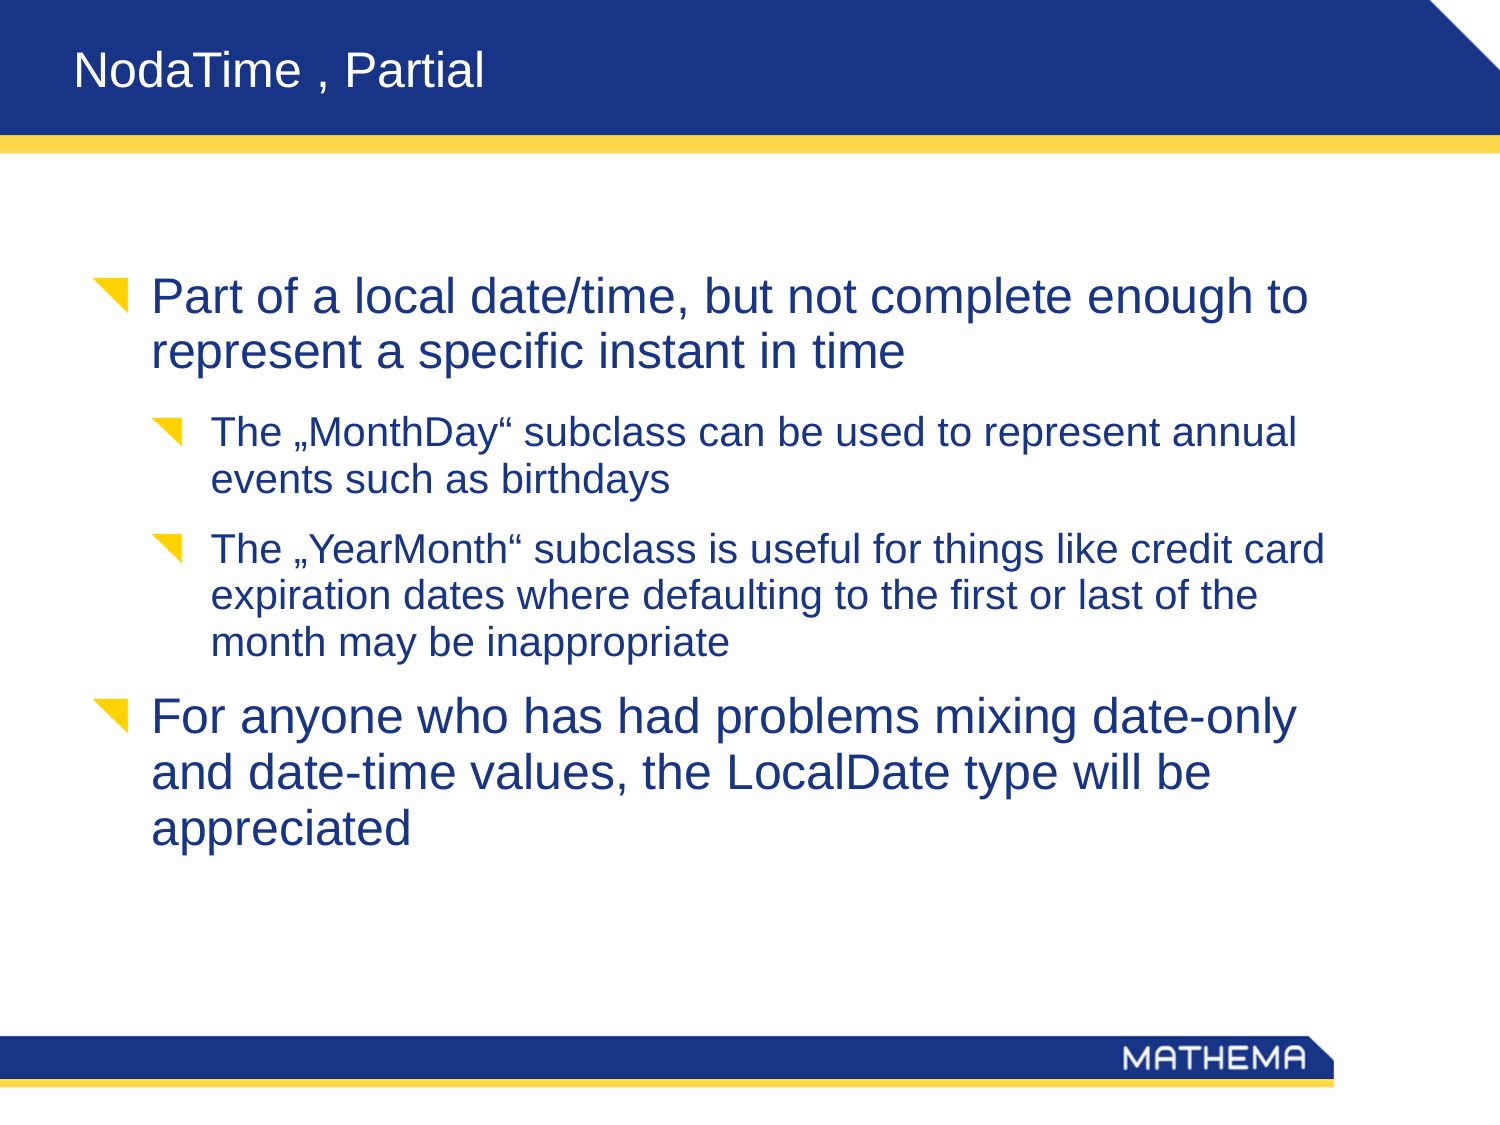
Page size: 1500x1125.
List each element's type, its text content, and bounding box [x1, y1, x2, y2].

title NodaTime , Partial [73, 40, 1276, 100]
list Part of a local date/time, but not complete enough to represent a specific instant in time The „MonthDay“ subclass can be used to represent annual events such as birthdays The „YearMonth“ subclass is useful for things like credit card expiration dates where defaulting to the first or last of the month may be inappropriate For anyone who has had problems mixing date-only and date-time values, the LocalDate type will be appreciated [92, 267, 1386, 1033]
picture [0, 0, 1500, 1125]
